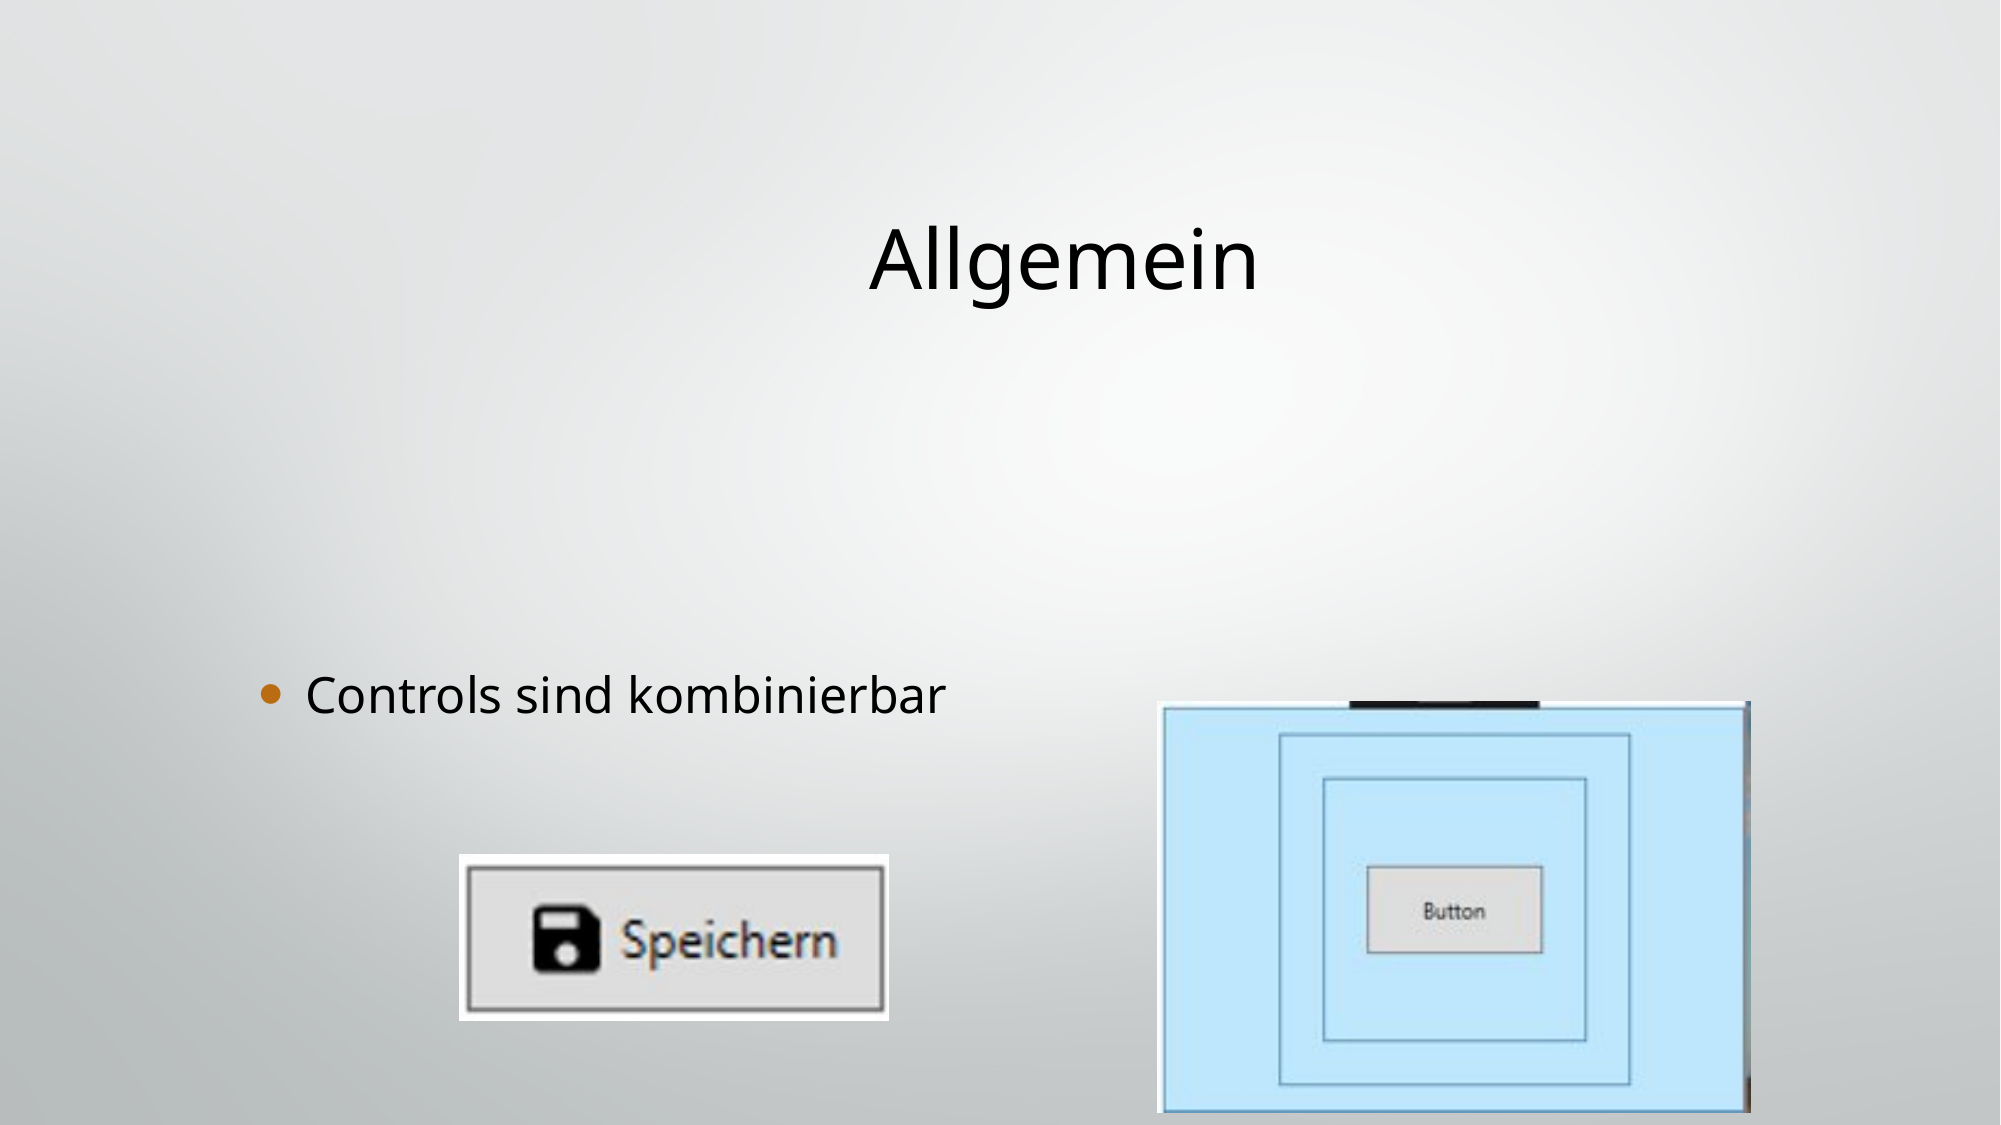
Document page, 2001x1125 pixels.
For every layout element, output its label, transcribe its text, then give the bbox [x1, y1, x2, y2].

list Controls sind kombinierbar [243, 437, 1887, 950]
title Allgemein [243, 112, 1887, 400]
picture [0, 0, 2001, 1125]
